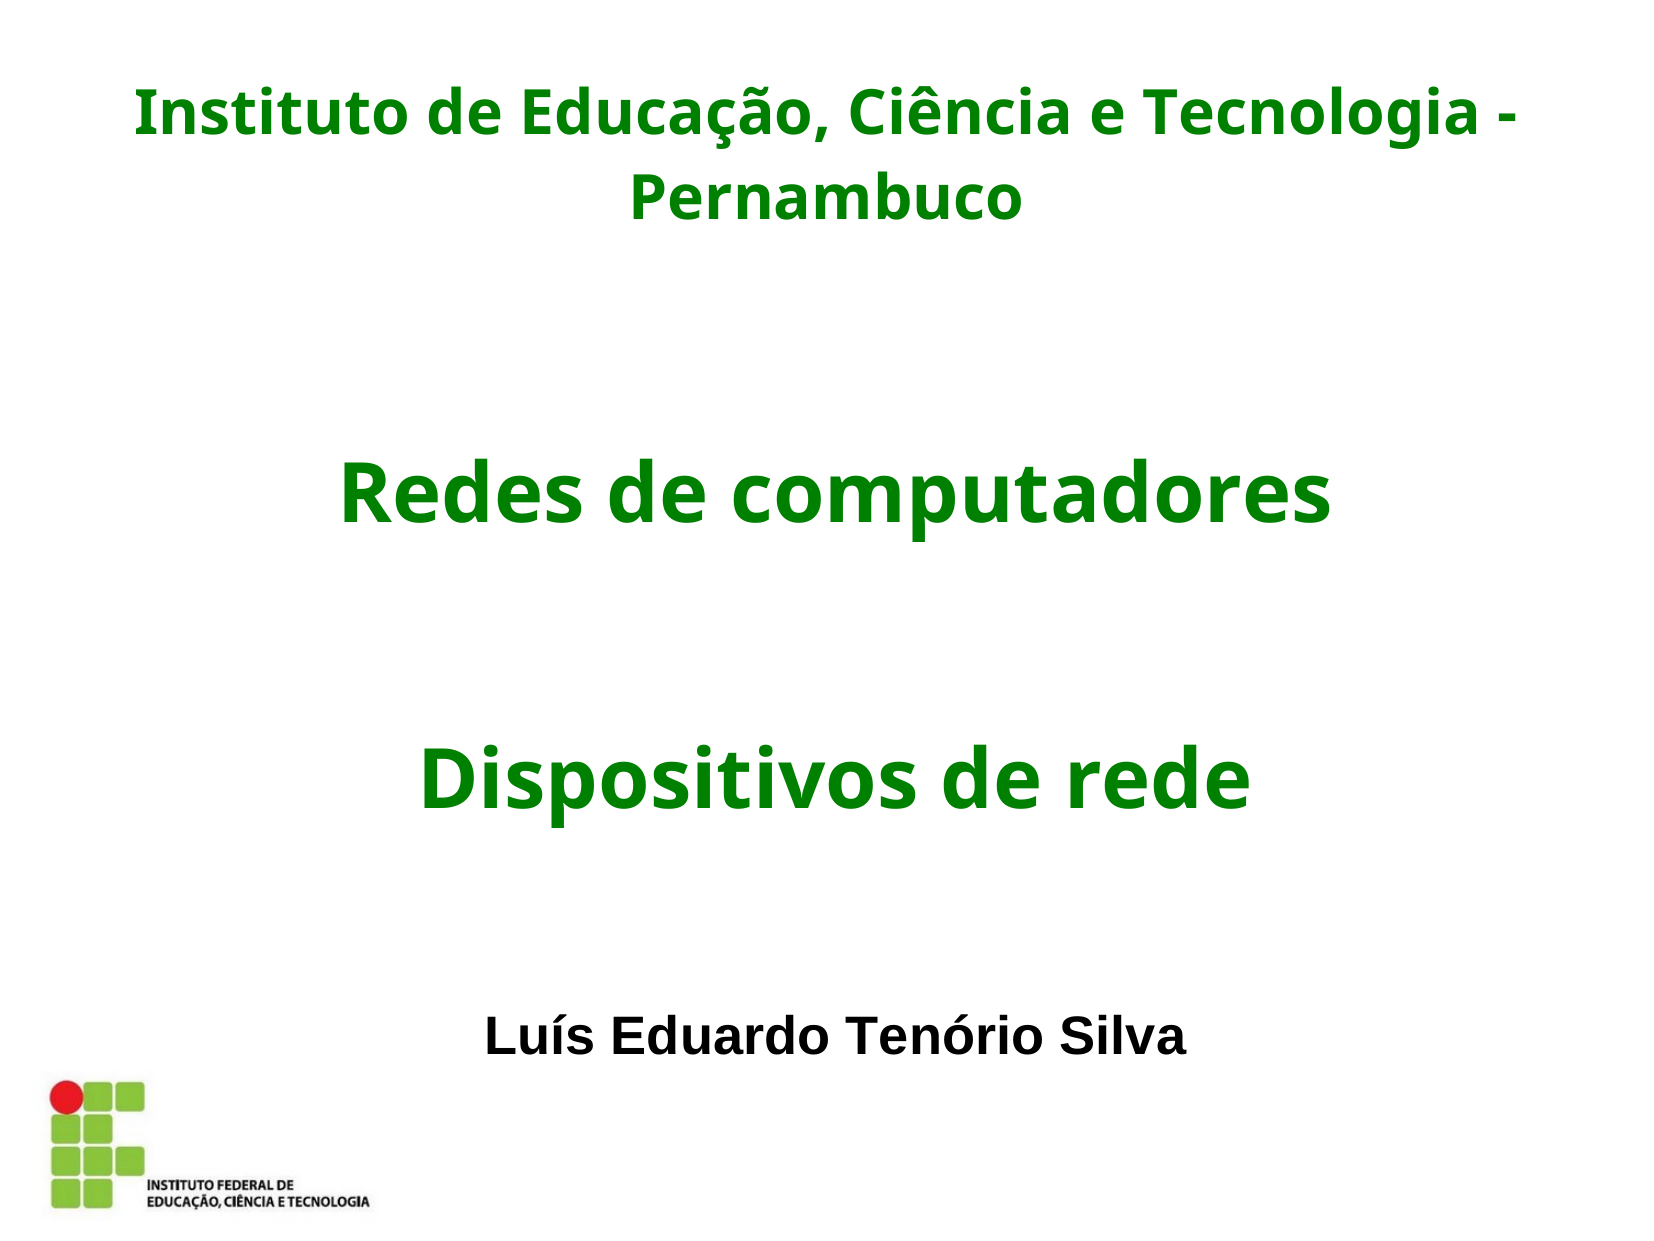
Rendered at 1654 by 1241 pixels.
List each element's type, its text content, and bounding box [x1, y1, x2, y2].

title Instituto de Educação, Ciência e Tecnologia - Pernambuco [82, 49, 1571, 257]
picture [33, 1062, 384, 1230]
list Redes de computadores Dispositivos de rede Luís Eduardo Tenório Silva [82, 290, 1571, 1154]
